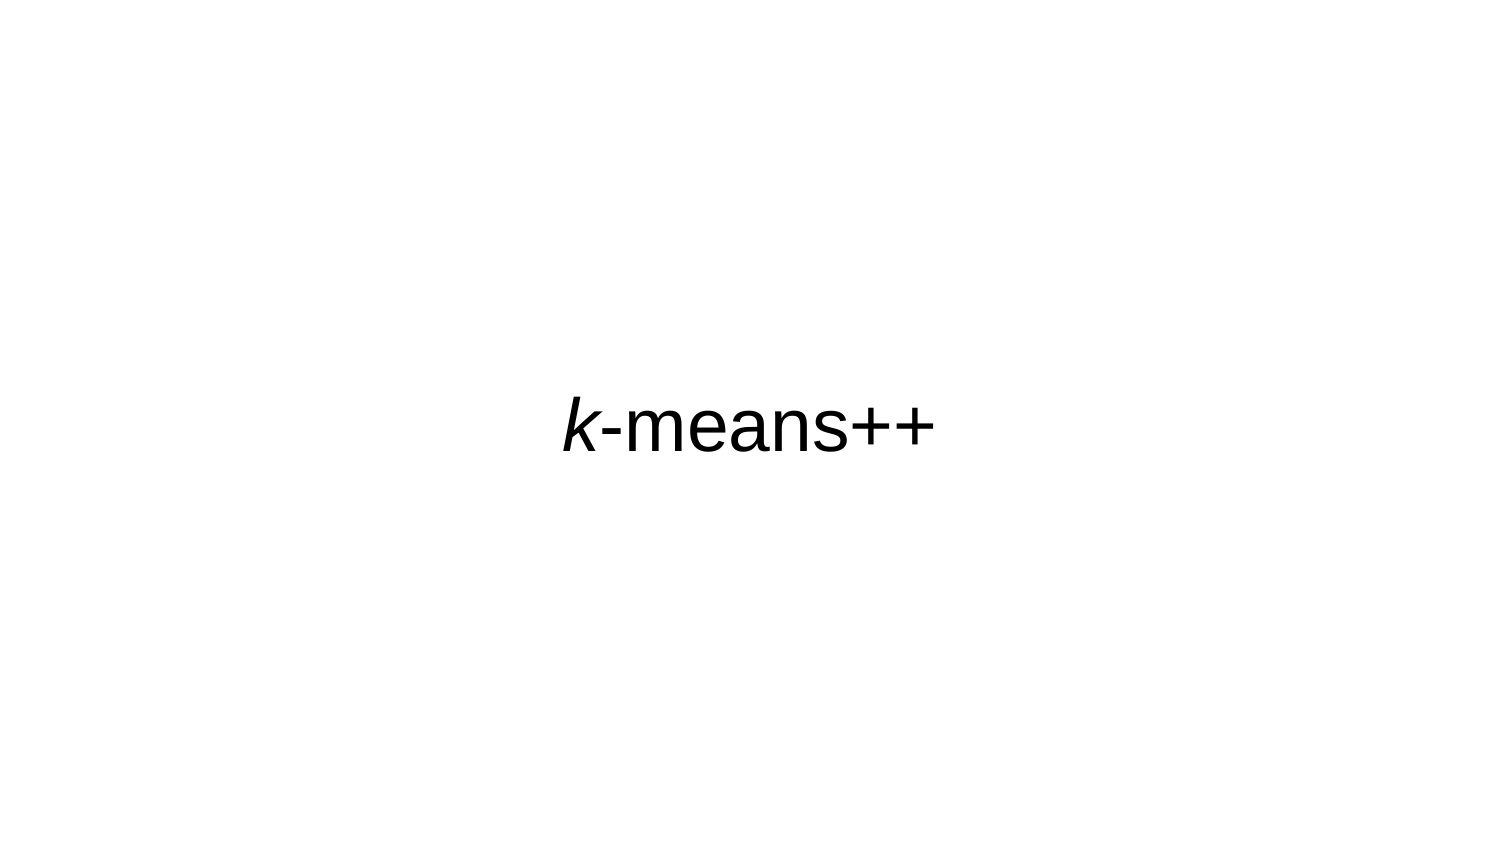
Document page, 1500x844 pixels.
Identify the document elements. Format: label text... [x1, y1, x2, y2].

title k-means++ [51, 352, 1449, 491]
